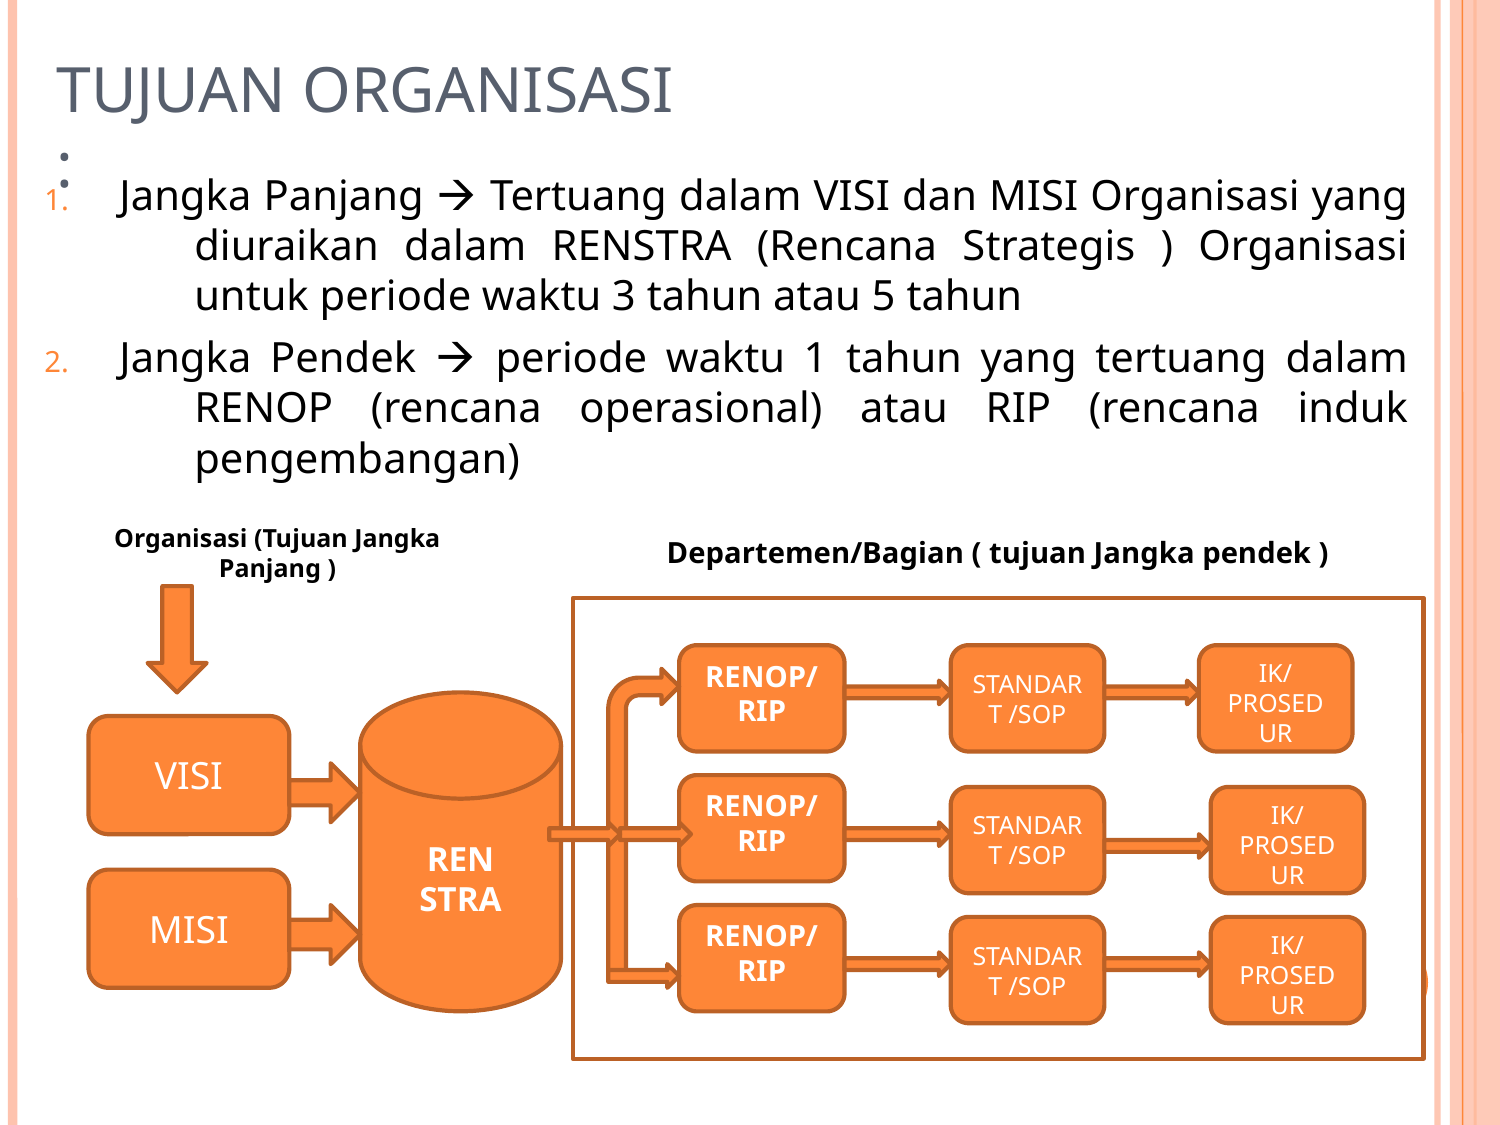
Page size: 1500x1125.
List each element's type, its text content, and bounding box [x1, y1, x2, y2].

text_box IK/PROSEDUR [1210, 916, 1365, 1024]
text_box STANDART /SOP [950, 645, 1105, 752]
text_box Organisasi (Tujuan Jangka Panjang ) [76, 515, 479, 591]
text_box [549, 598, 1423, 1059]
list Jangka Panjang  Tertuang dalam VISI dan MISI Organisasi yang diuraikan dalam RENSTRA (Rencana Strategis ) Organisasi untuk periode waktu 3 tahun atau 5 tahun Jangka Pendek  periode waktu 1 tahun yang tertuang dalam RENOP (rencana operasional) atau RIP (rencana induk pengembangan) [29, 160, 1424, 504]
text_box RENOP/RIP [679, 905, 845, 1012]
text_box [289, 905, 361, 965]
text_box STANDART /SOP [950, 786, 1105, 894]
text_box VISI [88, 716, 290, 835]
text_box REN STRA [360, 692, 562, 1012]
text_box [289, 763, 361, 823]
text_box STANDART /SOP [950, 916, 1105, 1024]
text_box MISI [88, 869, 290, 988]
text_box RENOP/RIP [679, 645, 845, 752]
text_box RENOP/RIP [679, 775, 845, 882]
text_box IK/PROSEDUR [1198, 645, 1353, 752]
text_box [147, 586, 207, 693]
title Tujuan Organisasi : [41, 42, 705, 139]
text_box IK/PROSEDUR [1210, 786, 1365, 894]
text_box Departemen/Bagian ( tujuan Jangka pendek ) [631, 527, 1365, 578]
